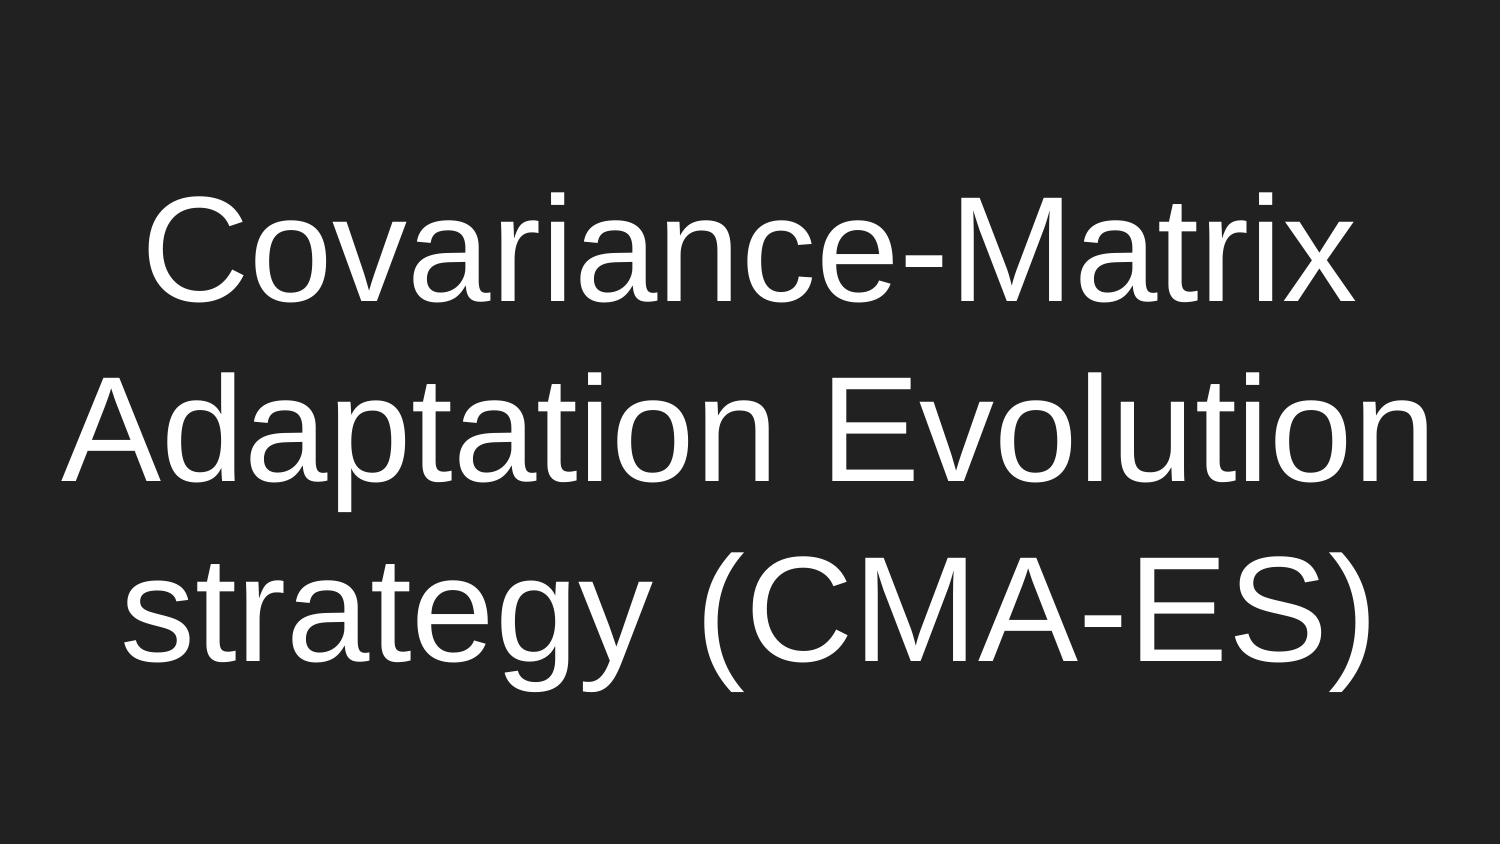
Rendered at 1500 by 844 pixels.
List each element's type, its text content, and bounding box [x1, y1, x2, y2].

title Covariance-Matrix Adaptation Evolution strategy (CMA-ES) [0, 0, 1500, 844]
